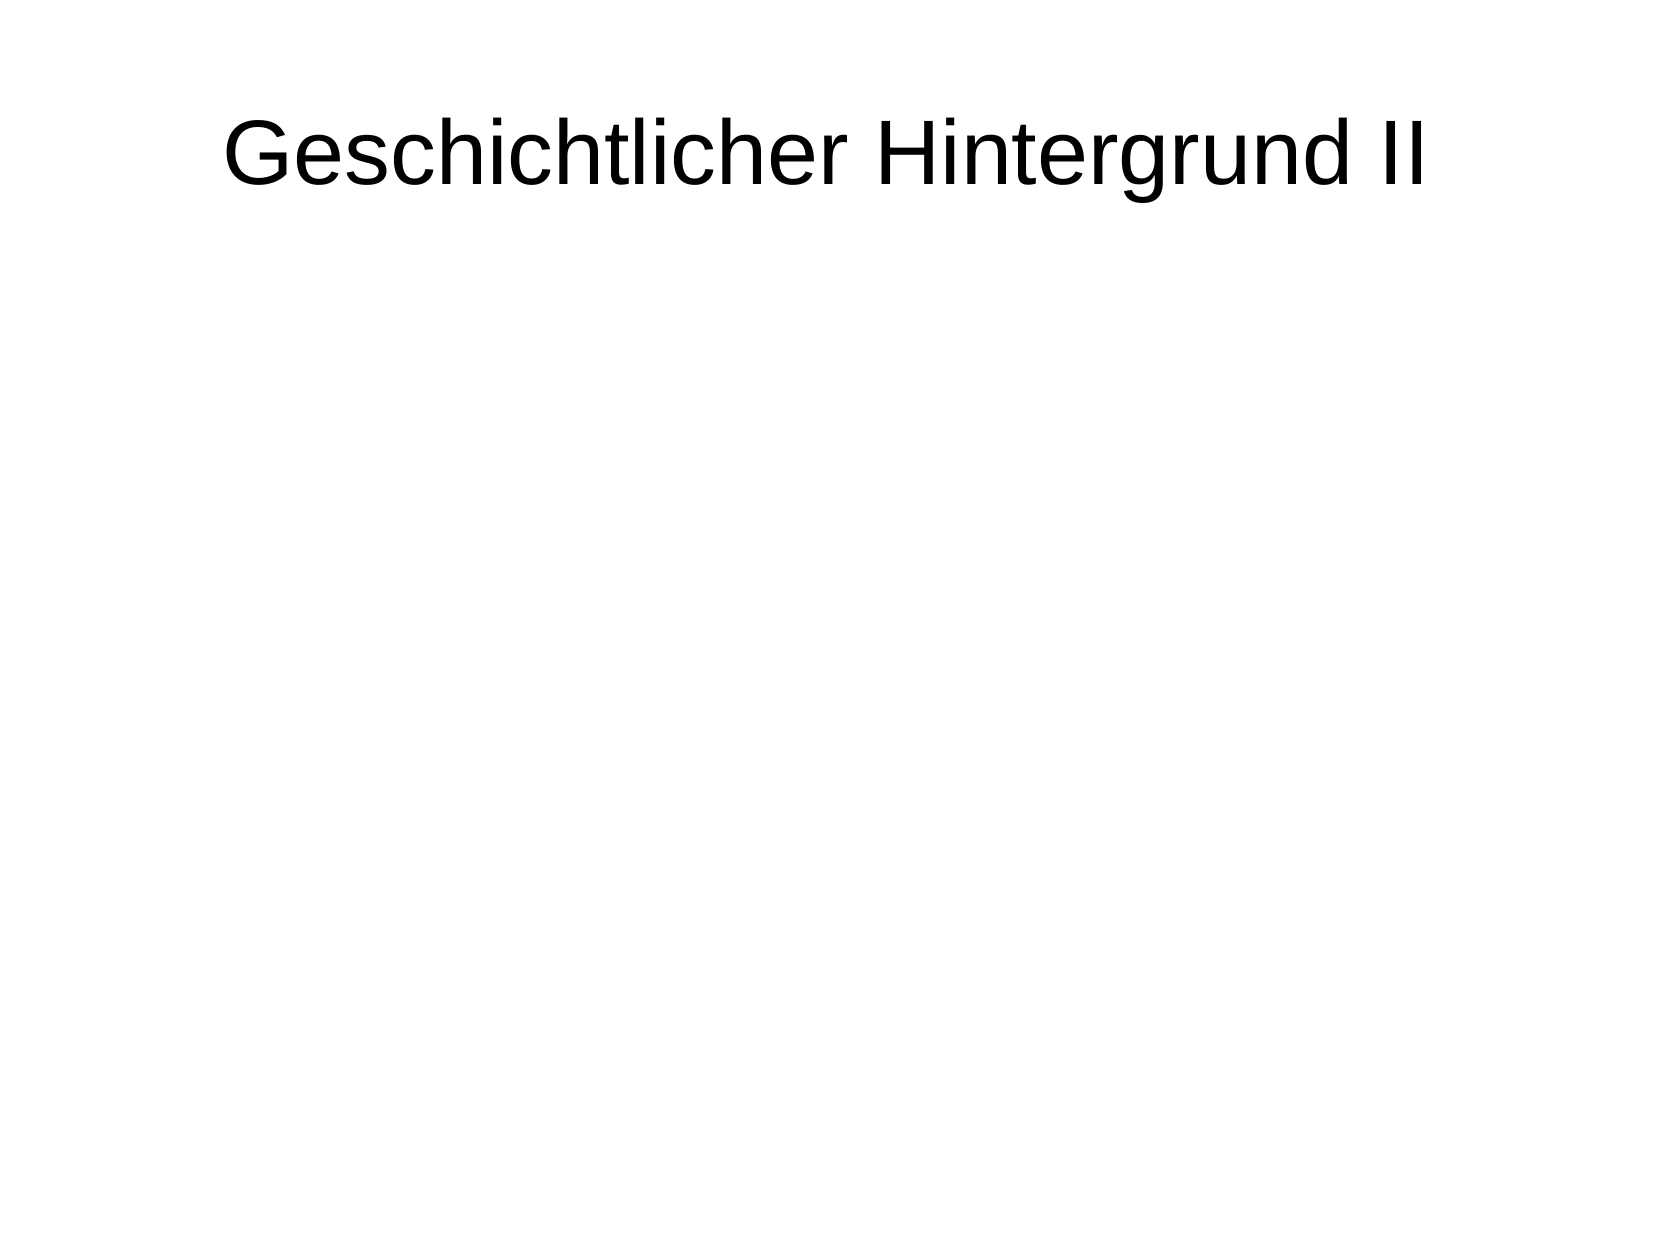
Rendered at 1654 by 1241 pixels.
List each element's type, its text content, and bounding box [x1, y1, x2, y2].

title Geschichtlicher Hintergrund II [82, 49, 1571, 257]
